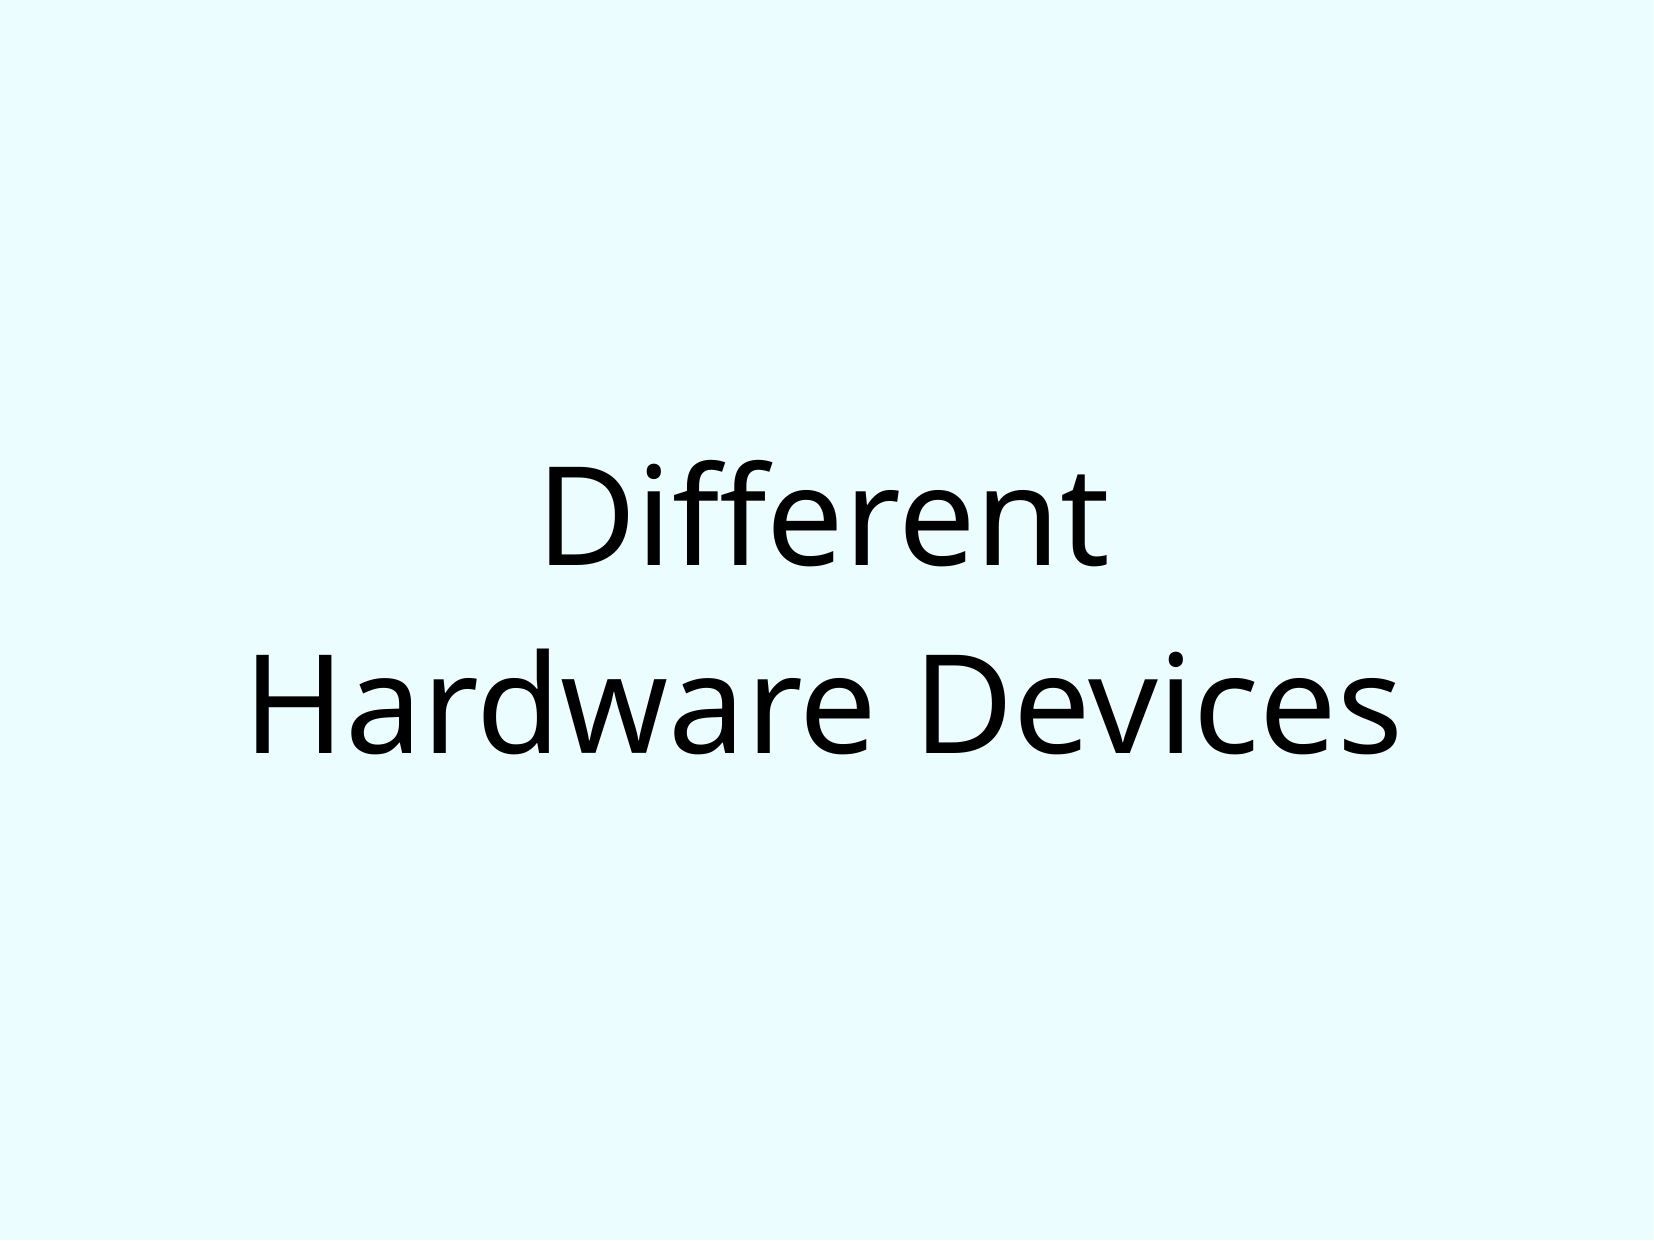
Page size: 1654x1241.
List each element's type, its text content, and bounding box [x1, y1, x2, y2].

text_box Different Hardware Devices [79, 69, 1568, 1144]
